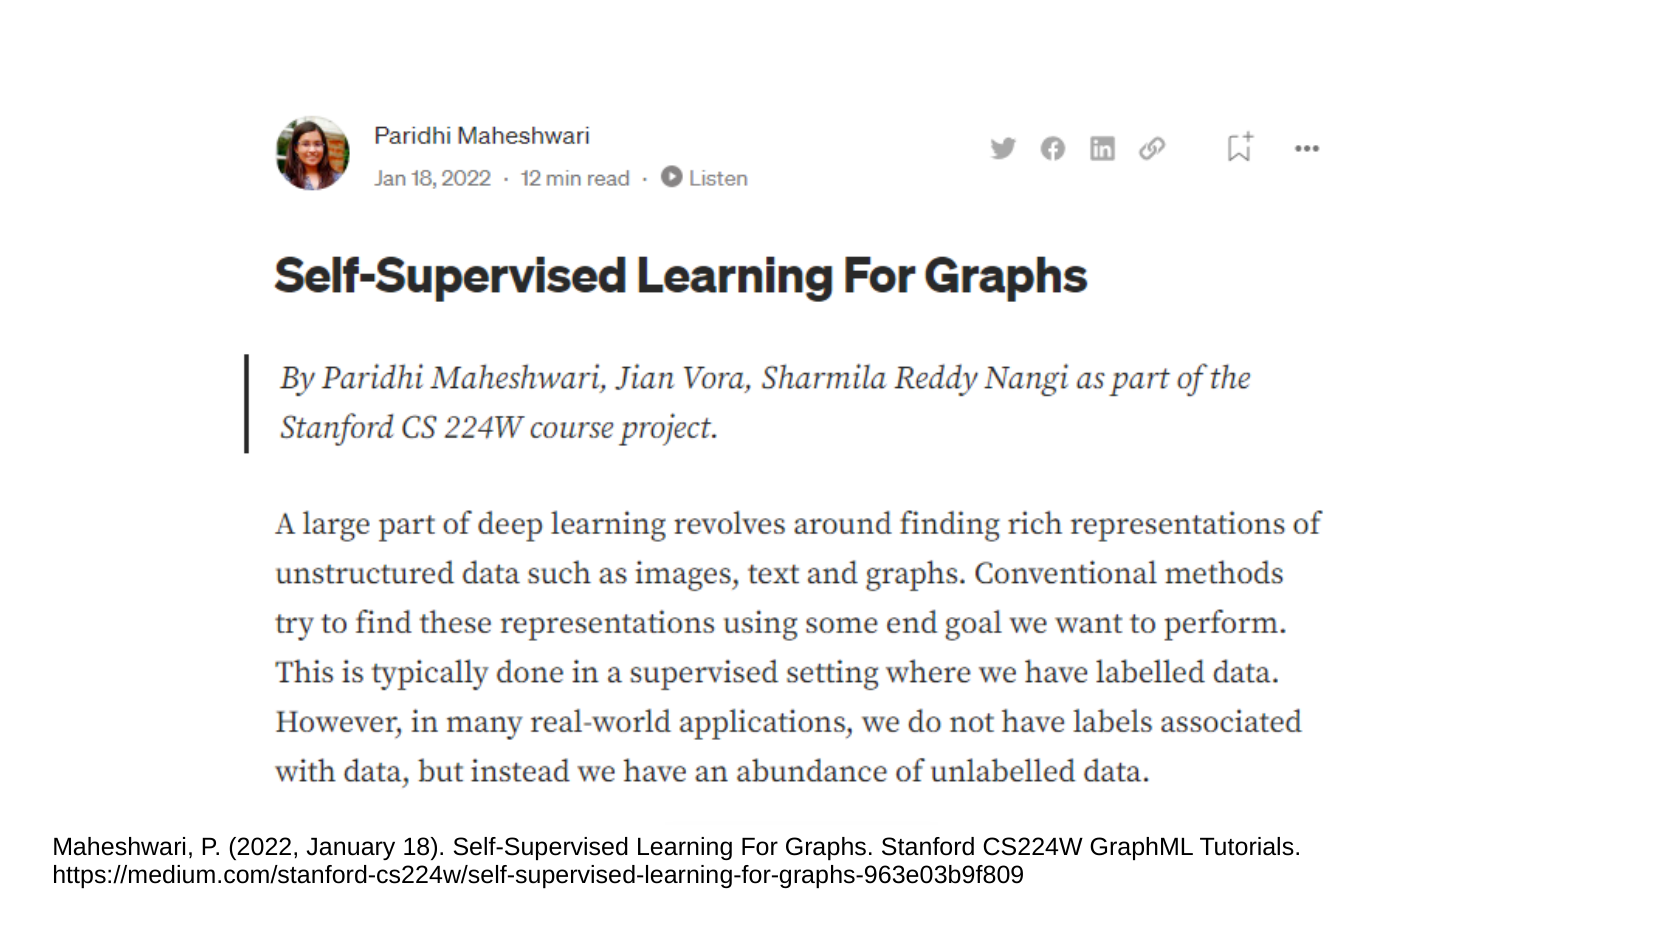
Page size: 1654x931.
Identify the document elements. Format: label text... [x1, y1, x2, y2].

text_box Maheshwari, P. (2022, January 18). Self-Supervised Learning For Graphs. Stanford CS224W GraphML Tutorials. https://medium.com/stanford-cs224w/self-supervised-learning-for-graphs-963e03b9f809 [37, 825, 1613, 901]
picture [215, 93, 1388, 825]
